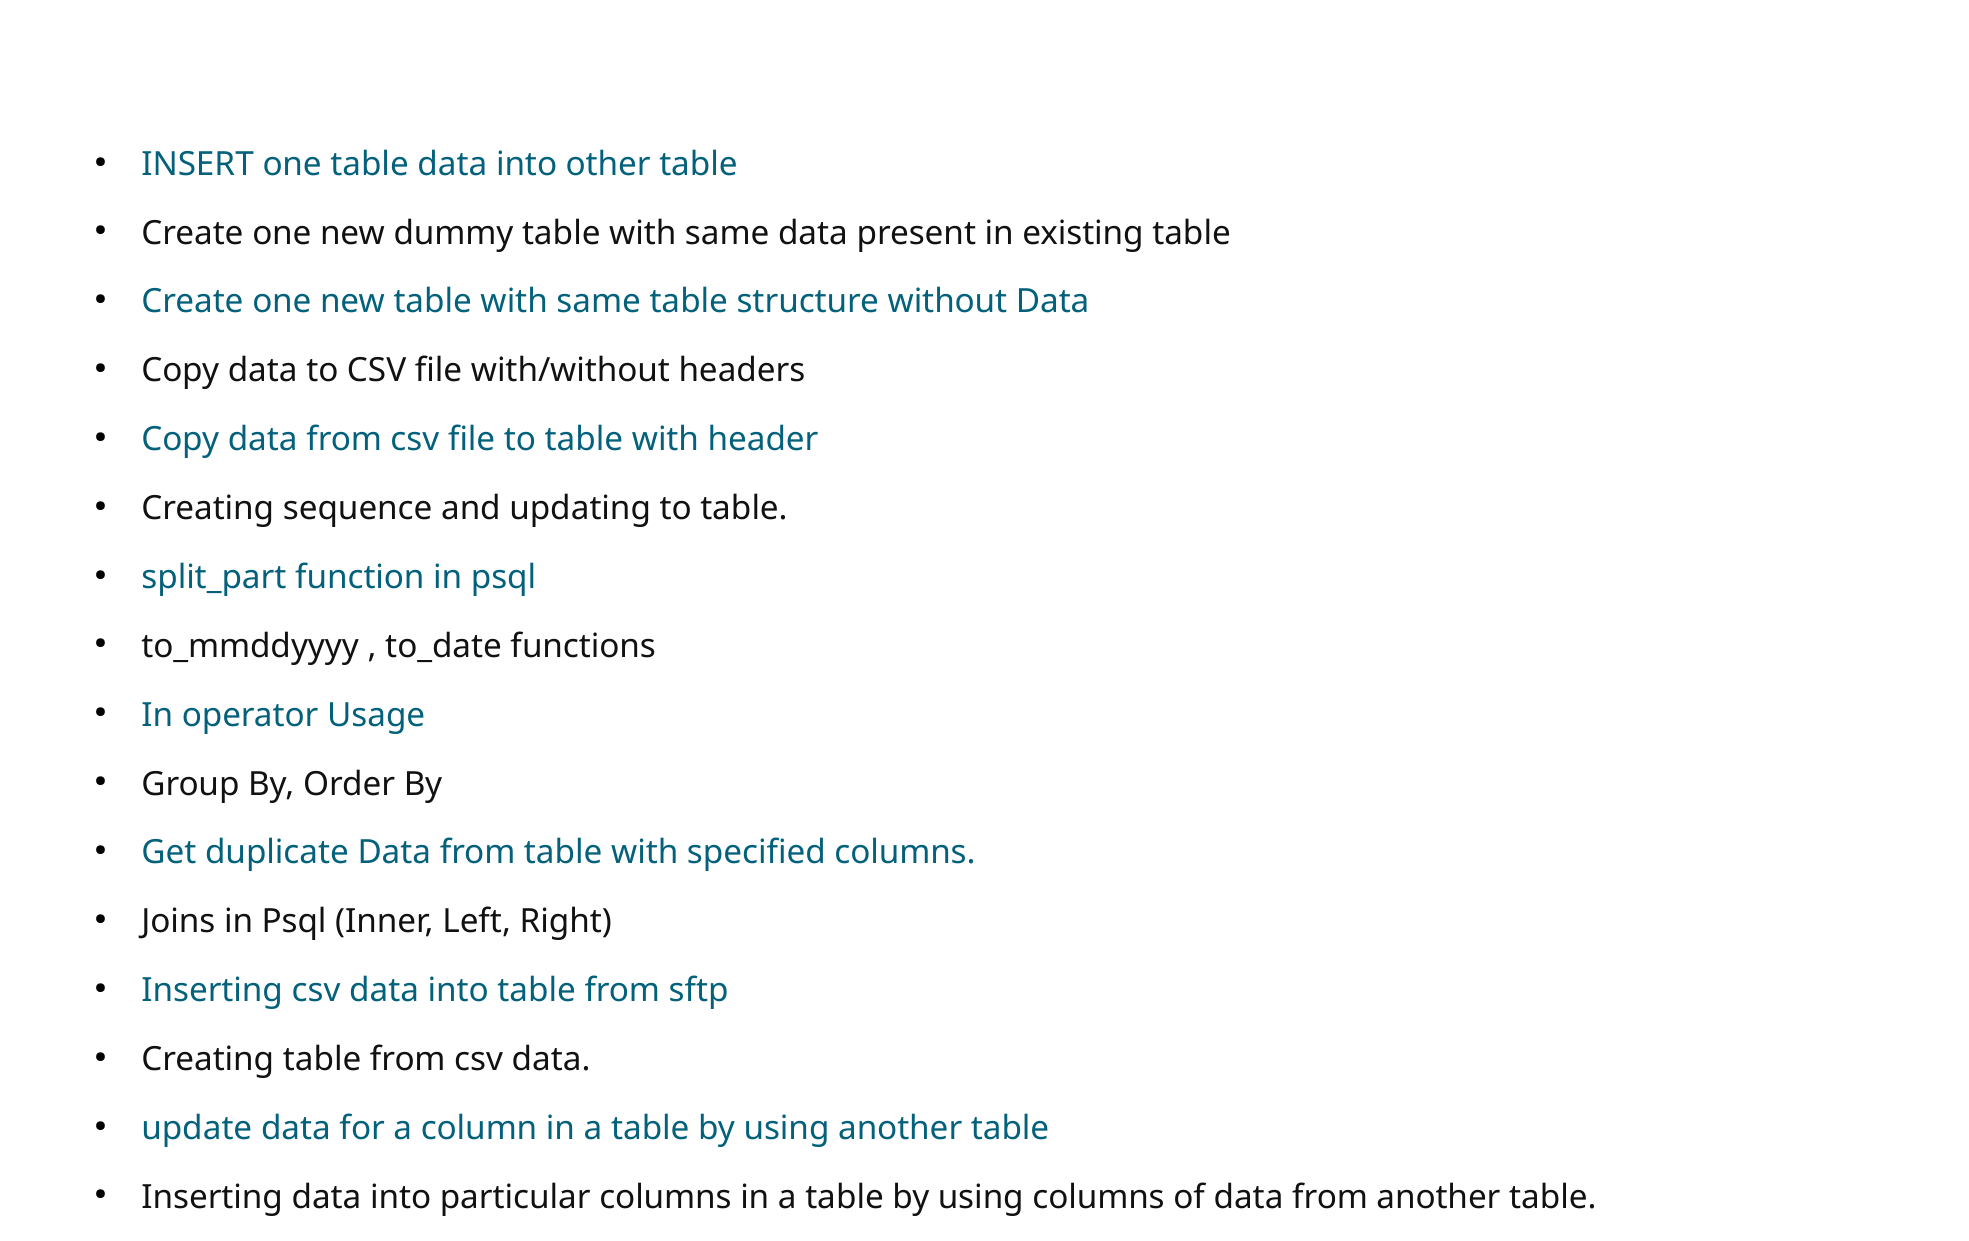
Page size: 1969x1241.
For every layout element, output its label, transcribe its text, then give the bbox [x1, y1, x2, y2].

subtitle INSERT one table data into other table Create one new dummy table with same data present in existing table Create one new table with same table structure without Data Copy data to CSV file with/without headers Copy data from csv file to table with header Creating sequence and updating to table. split_part function in psql to_mmddyyyy , to_date functions In operator Usage Group By, Order By Get duplicate Data from table with specified columns. Joins in Psql (Inner, Left, Right) Inserting csv data into table from sftp Creating table from csv data. update data for a column in a table by using another table Inserting data into particular columns in a table by using columns of data from another table. [94, 70, 1866, 1170]
